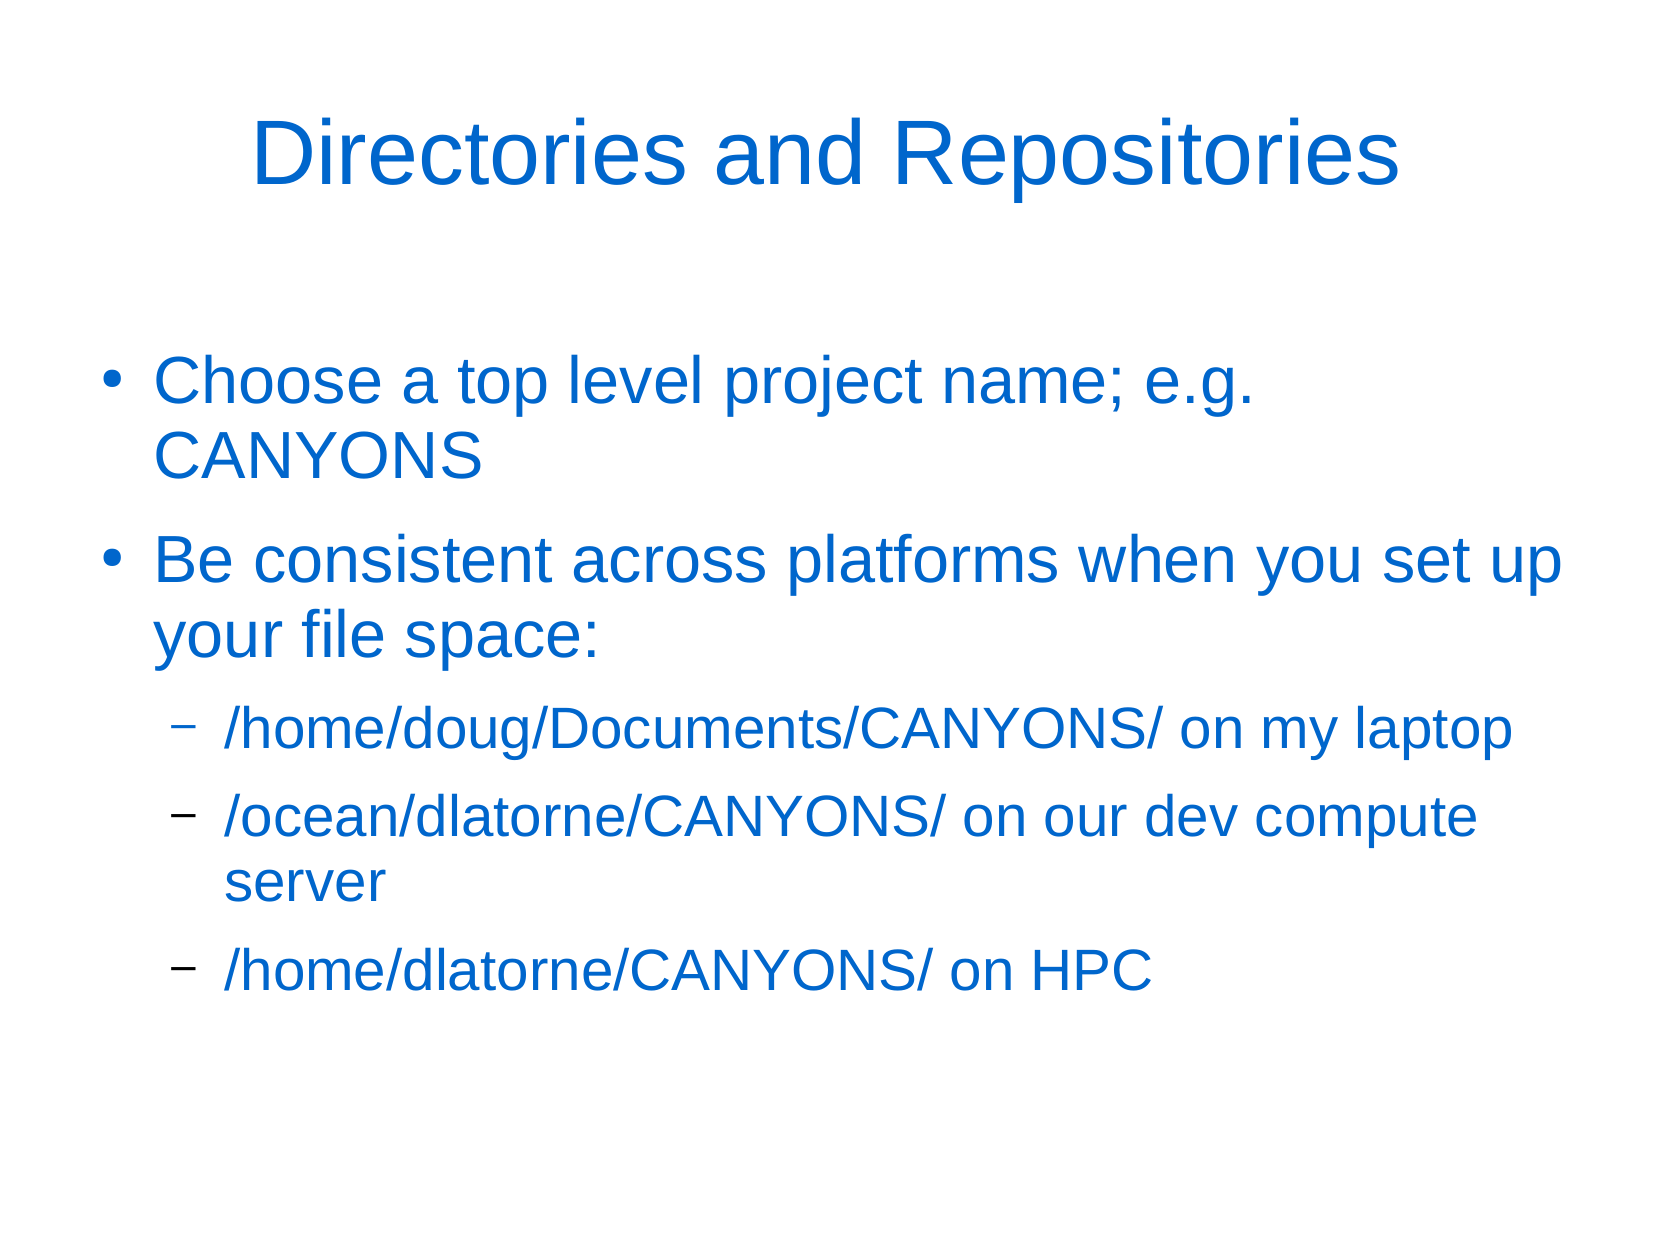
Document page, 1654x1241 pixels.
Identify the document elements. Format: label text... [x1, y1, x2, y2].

list Choose a top level project name; e.g. CANYONS Be consistent across platforms when you set up your file space: /home/doug/Documents/CANYONS/ on my laptop /ocean/dlatorne/CANYONS/ on our dev compute server /home/dlatorne/CANYONS/ on HPC [82, 343, 1571, 1063]
title Directories and Repositories [82, 49, 1571, 257]
